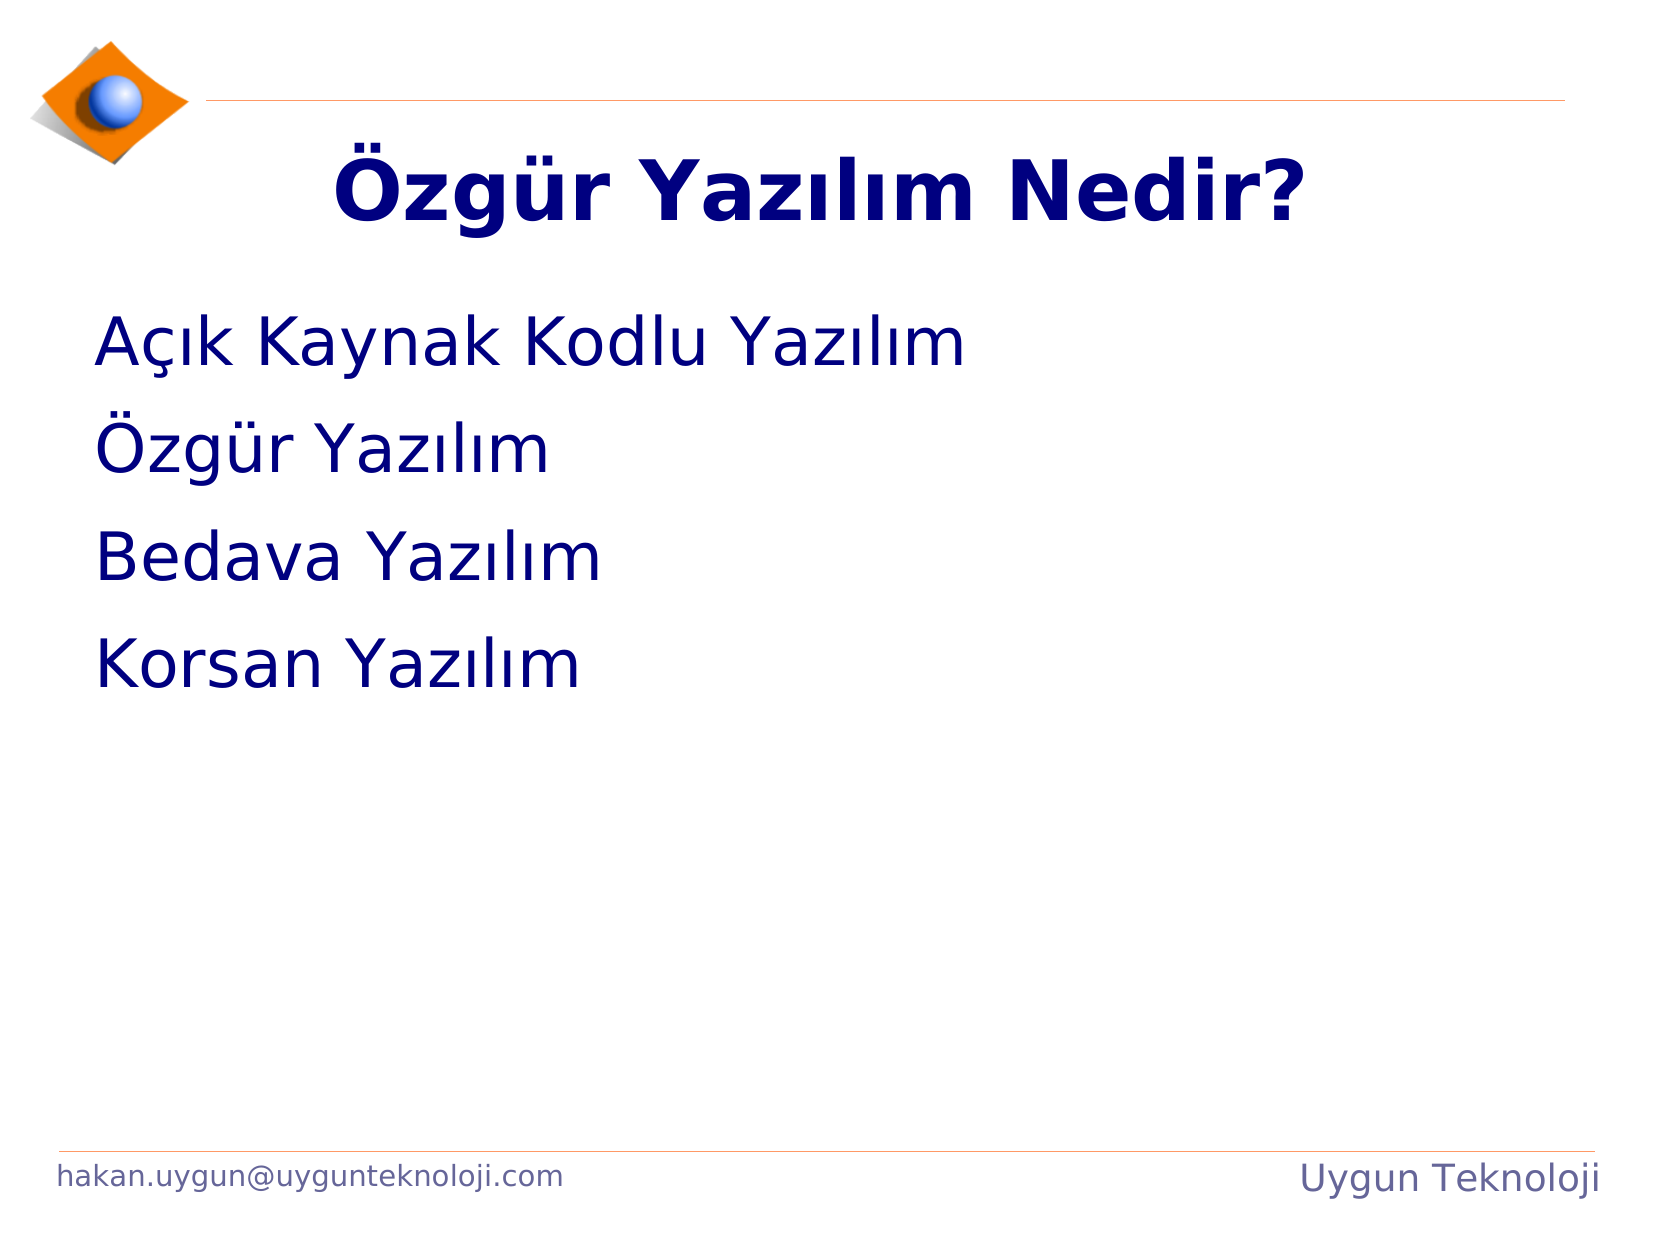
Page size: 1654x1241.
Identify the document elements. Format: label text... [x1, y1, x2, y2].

picture [29, 29, 191, 178]
list Açık Kaynak Kodlu Yazılım Özgür Yazılım Bedava Yazılım Korsan Yazılım [76, 303, 1565, 1108]
title Özgür Yazılım Nedir? [76, 95, 1565, 288]
